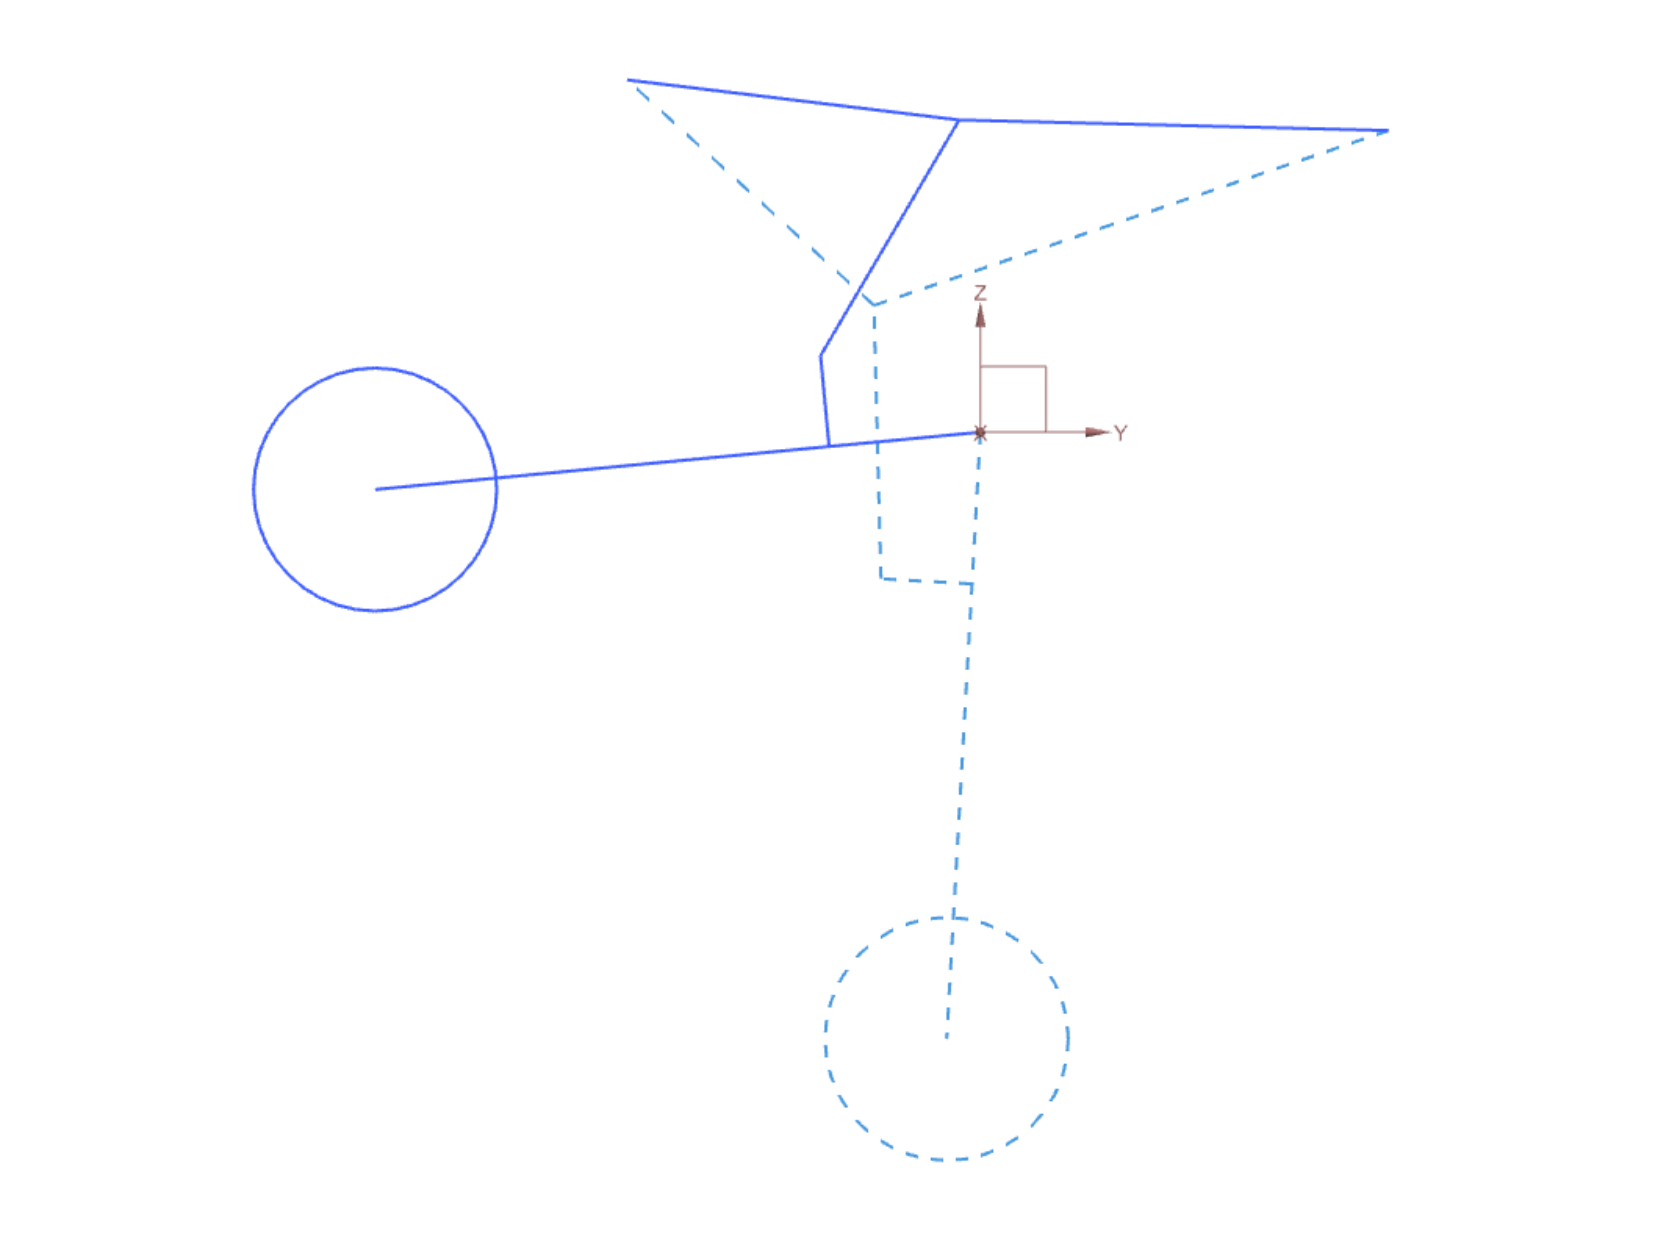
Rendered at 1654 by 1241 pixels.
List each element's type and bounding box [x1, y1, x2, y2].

picture [188, 29, 1466, 1211]
